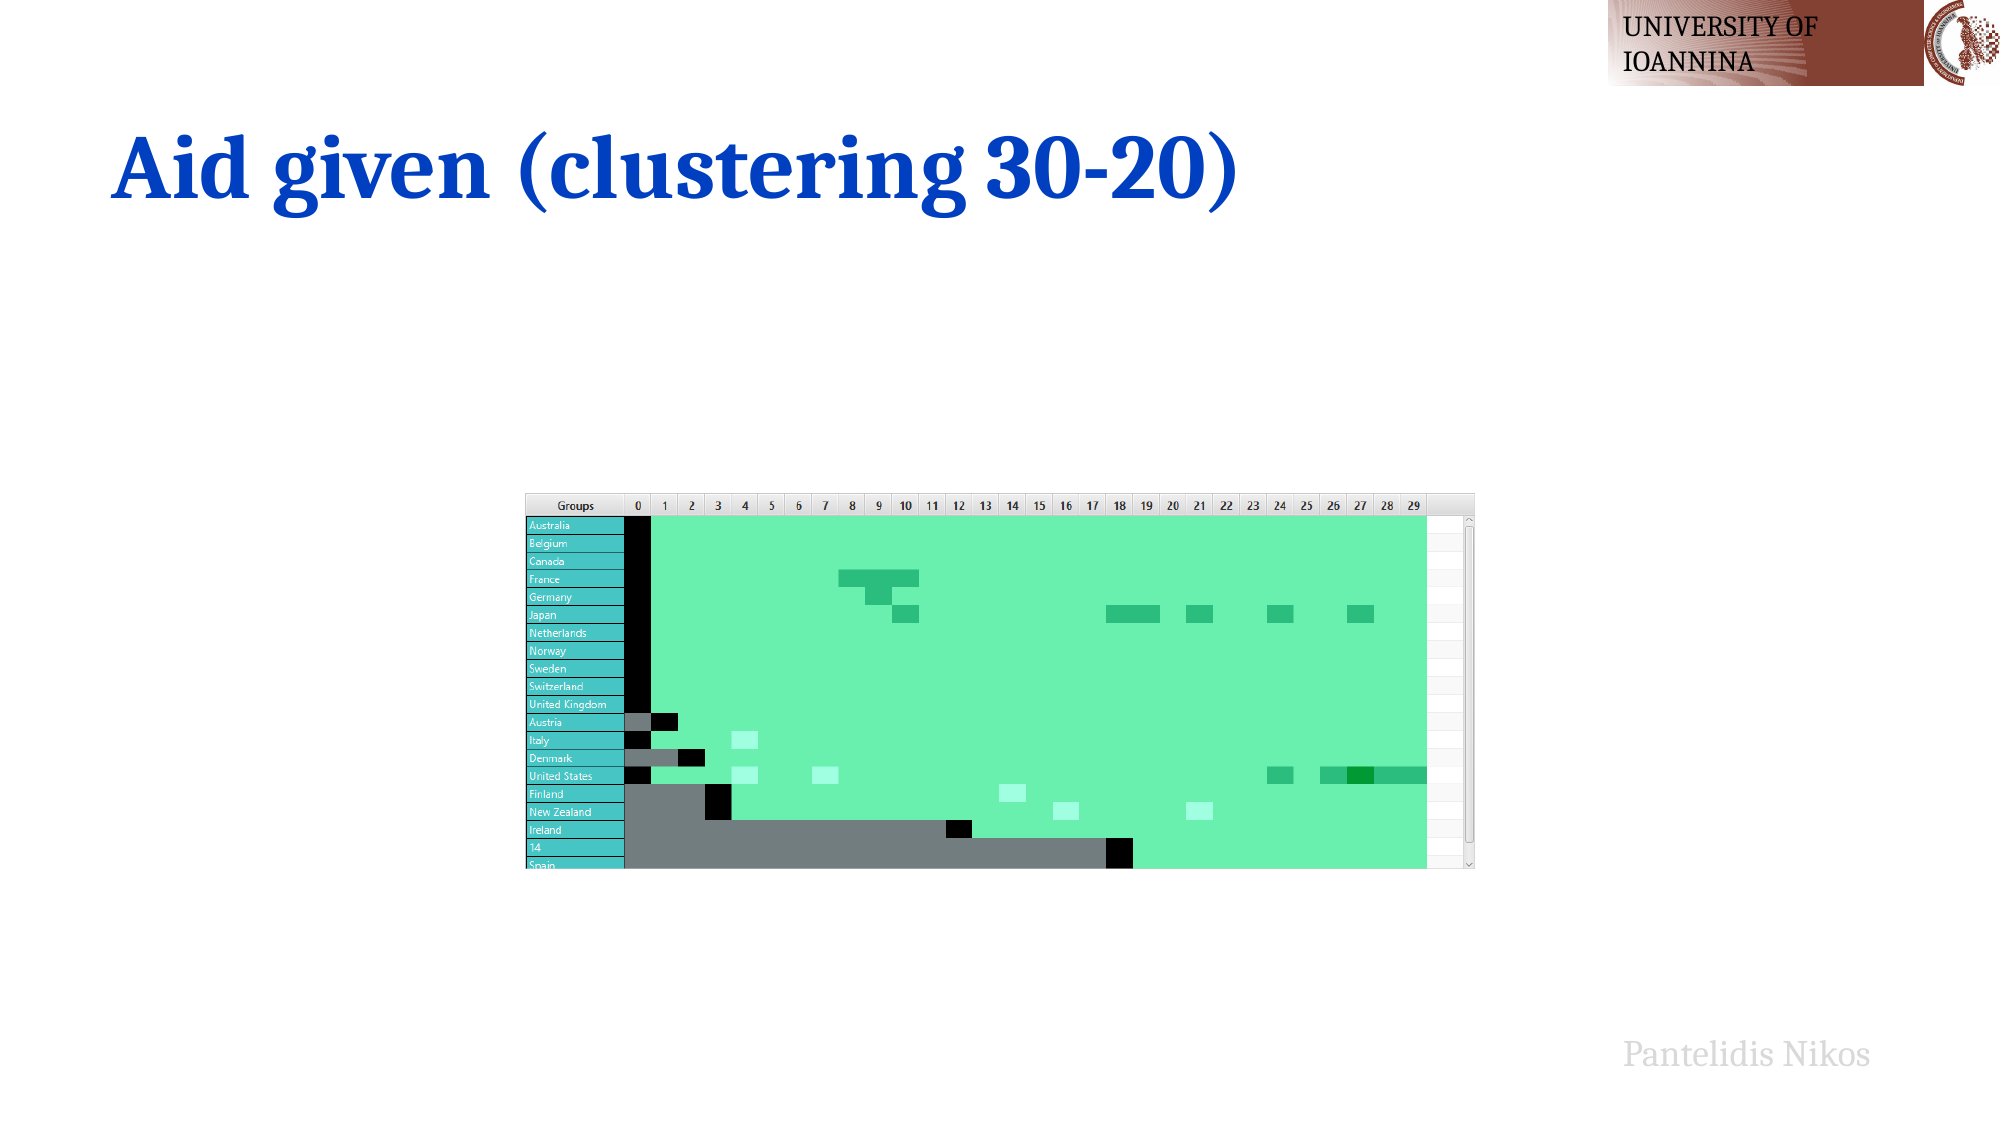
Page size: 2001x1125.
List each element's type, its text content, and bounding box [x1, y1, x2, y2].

text_box Aid given (clustering 30-20) [96, 112, 1594, 225]
picture [1924, 0, 2001, 86]
picture [525, 493, 1475, 869]
